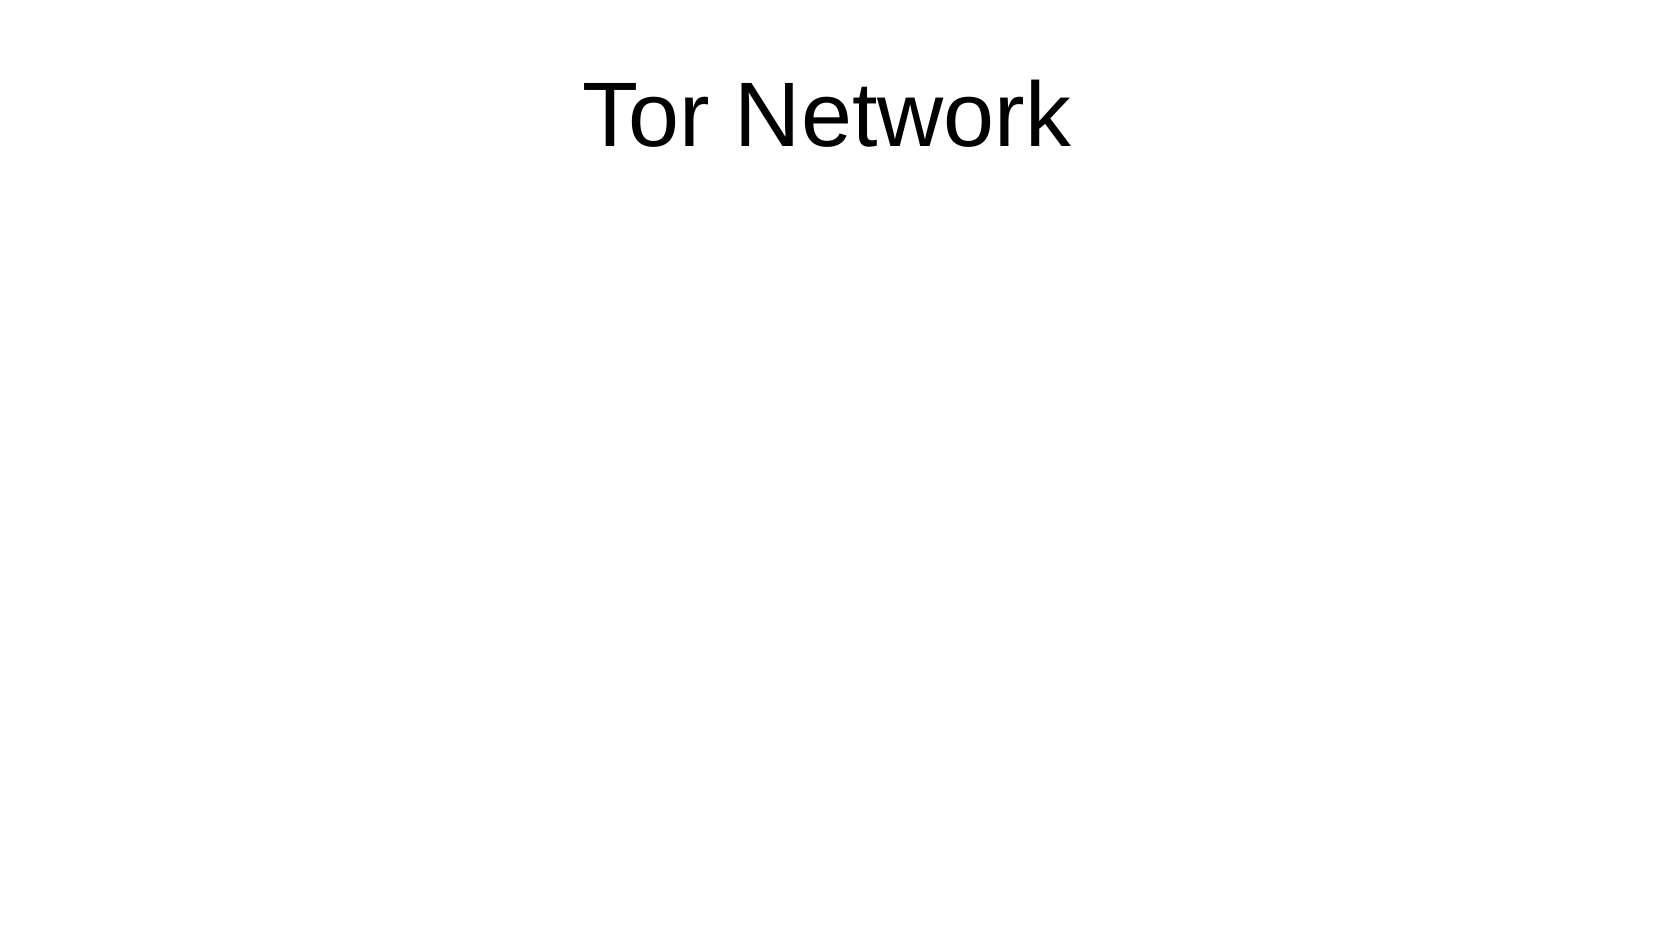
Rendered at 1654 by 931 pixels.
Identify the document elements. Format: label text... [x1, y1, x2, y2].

title Tor Network [82, 37, 1571, 193]
